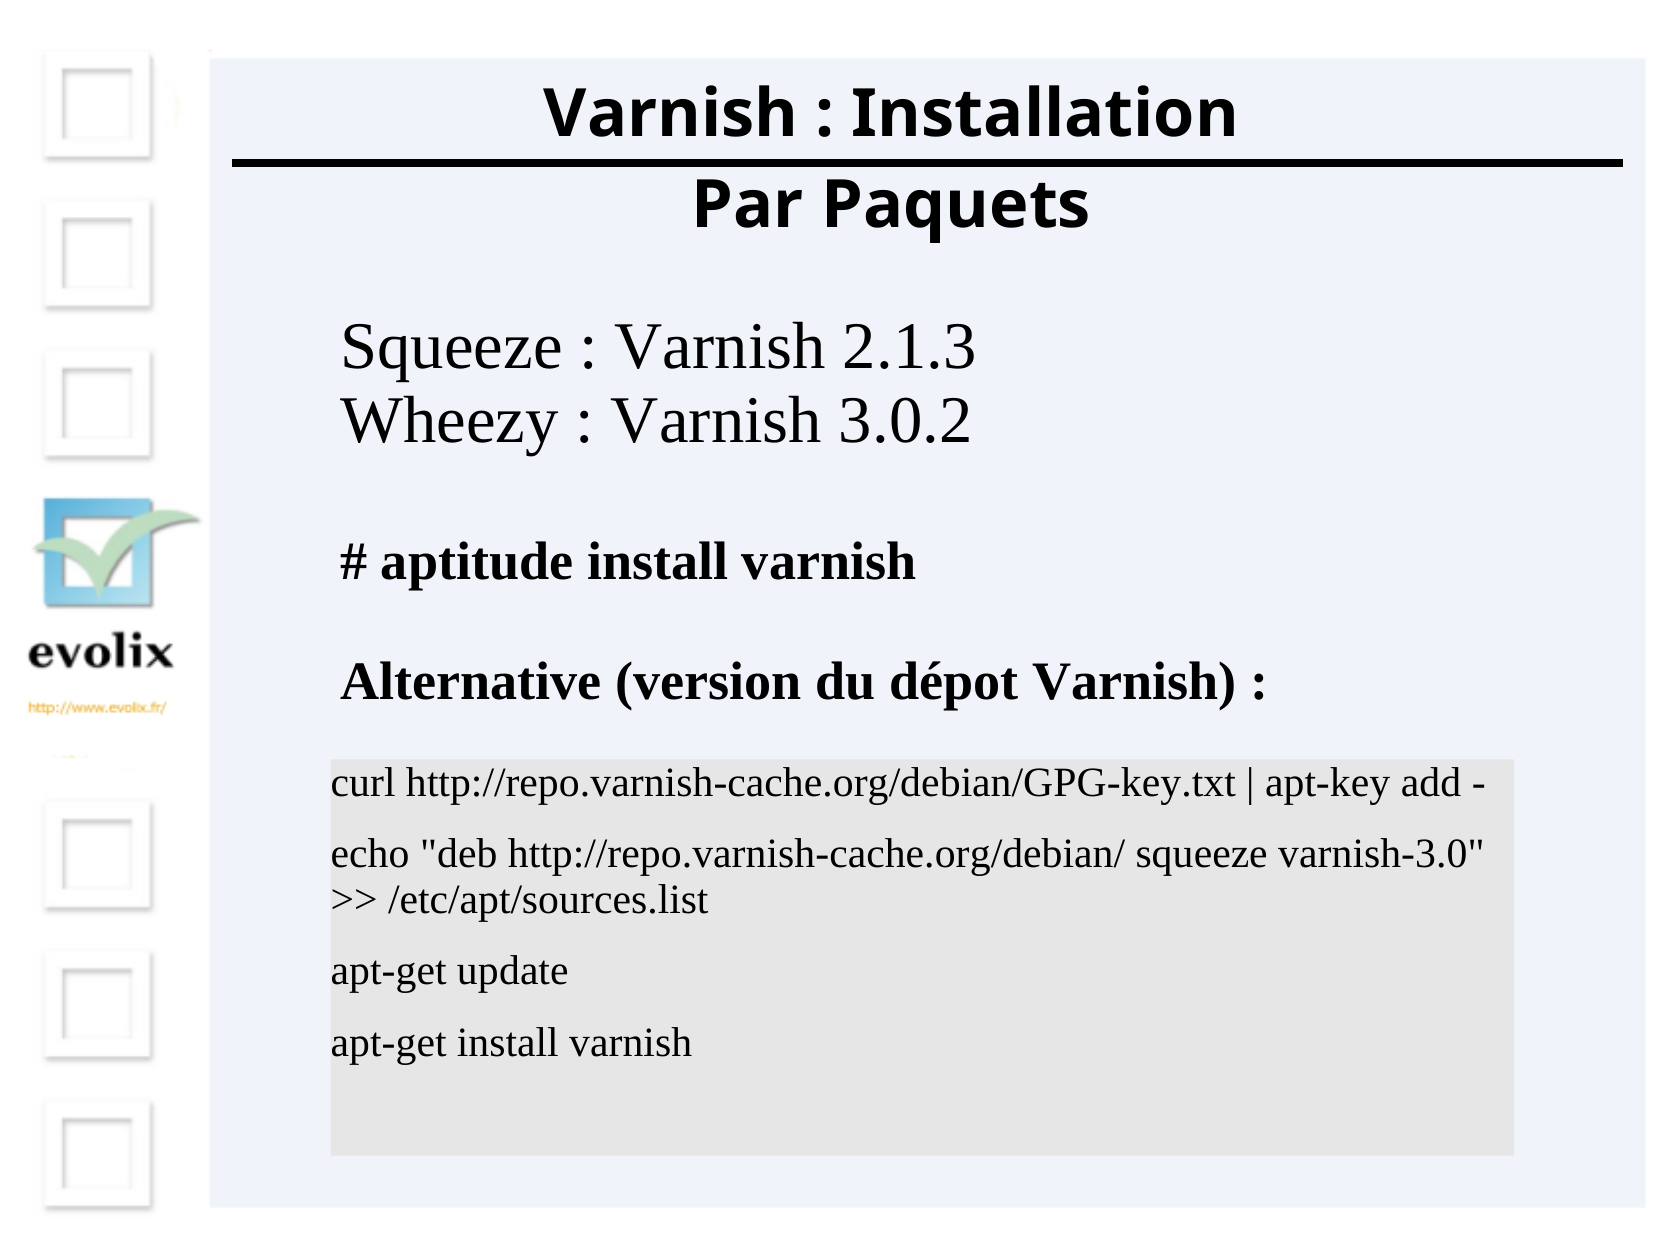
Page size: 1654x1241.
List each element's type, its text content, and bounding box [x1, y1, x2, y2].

title Varnish : Installation Par Paquets [404, 51, 1379, 260]
subtitle Squeeze : Varnish 2.1.3 Wheezy : Varnish 3.0.2 # aptitude install varnish Alternative (version du dépot Varnish) : [265, 275, 1654, 745]
text_box curl http://repo.varnish-cache.org/debian/GPG-key.txt | apt-key add - echo "deb http://repo.varnish-cache.org/debian/ squeeze varnish-3.0" >> /etc/apt/sources.list apt-get update apt-get install varnish [330, 759, 1514, 1156]
picture [0, 49, 1654, 1218]
